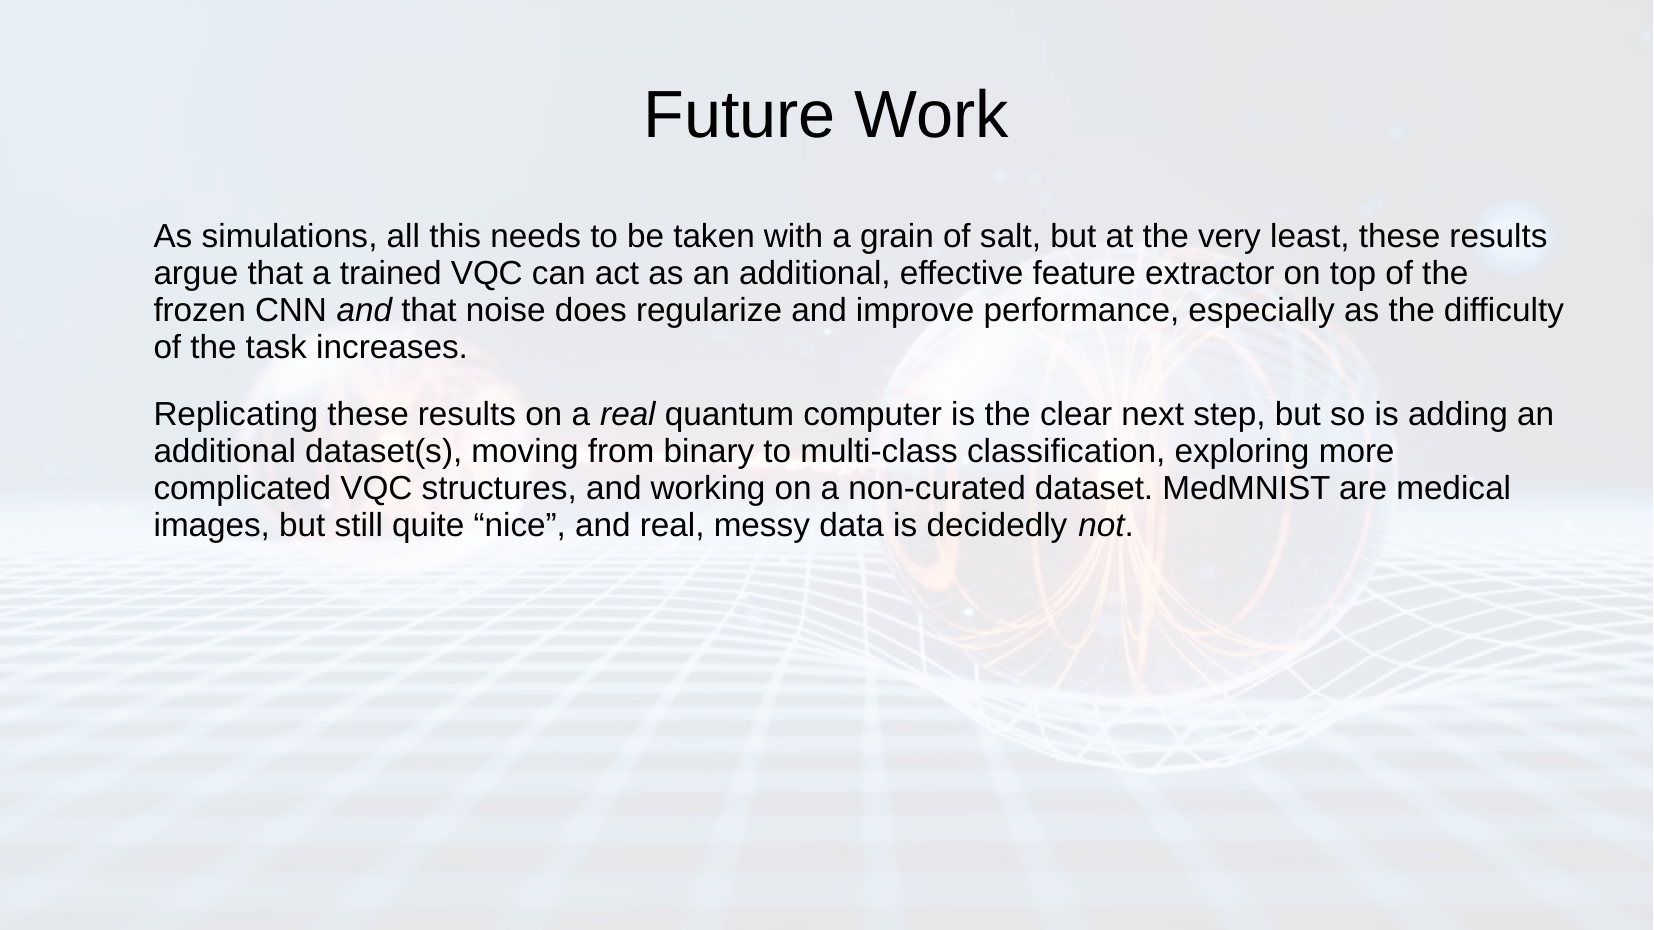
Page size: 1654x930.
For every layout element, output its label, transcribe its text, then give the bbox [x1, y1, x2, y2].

list As simulations, all this needs to be taken with a grain of salt, but at the very least, these results argue that a trained VQC can act as an additional, effective feature extractor on top of the frozen CNN and that noise does regularize and improve performance, especially as the difficulty of the task increases. Replicating these results on a real quantum computer is the clear next step, but so is adding an additional dataset(s), moving from binary to multi-class classification, exploring more complicated VQC structures, and working on a non-curated dataset. MedMNIST are medical images, but still quite “nice”, and real, messy data is decidedly not. [82, 217, 1571, 757]
title Future Work [82, 37, 1571, 193]
